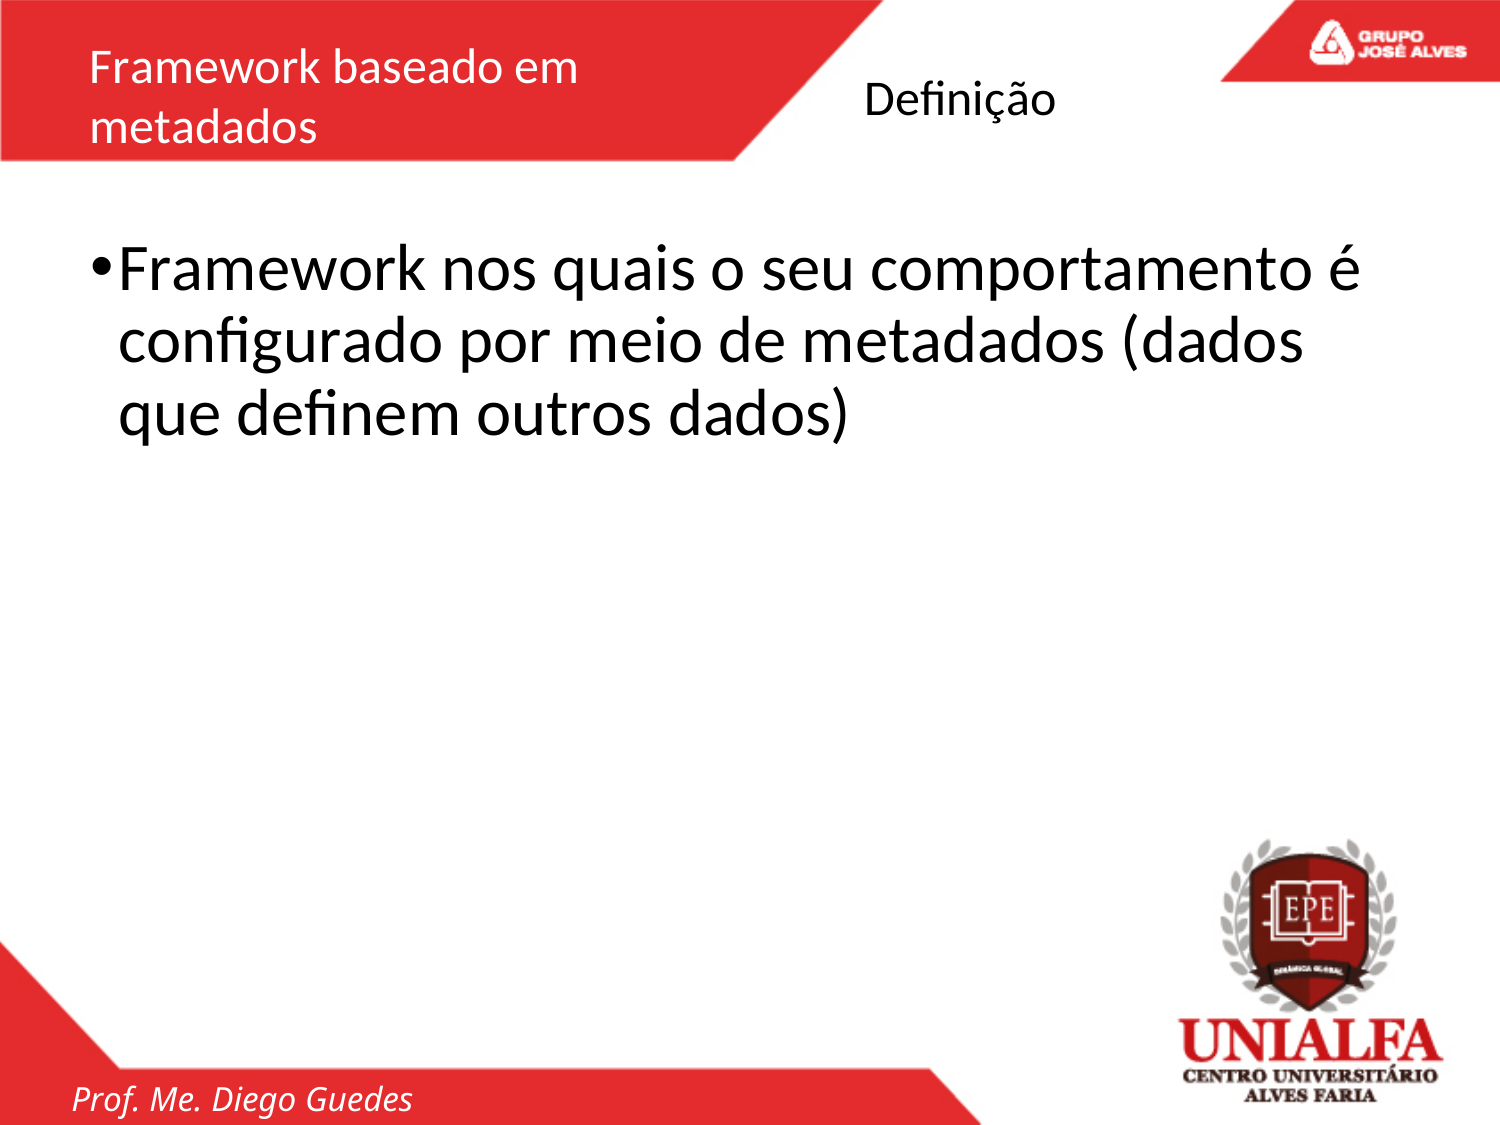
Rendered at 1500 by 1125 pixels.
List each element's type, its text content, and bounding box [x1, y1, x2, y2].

text_box Definição [849, 57, 1274, 133]
picture [0, 0, 1500, 1125]
list Framework nos quais o seu comportamento é configurado por meio de metadados (dados que definem outros dados) [75, 225, 1426, 933]
text_box Framework baseado em metadados [75, 25, 805, 161]
text_box Prof. Me. Diego Guedes [56, 1070, 711, 1125]
